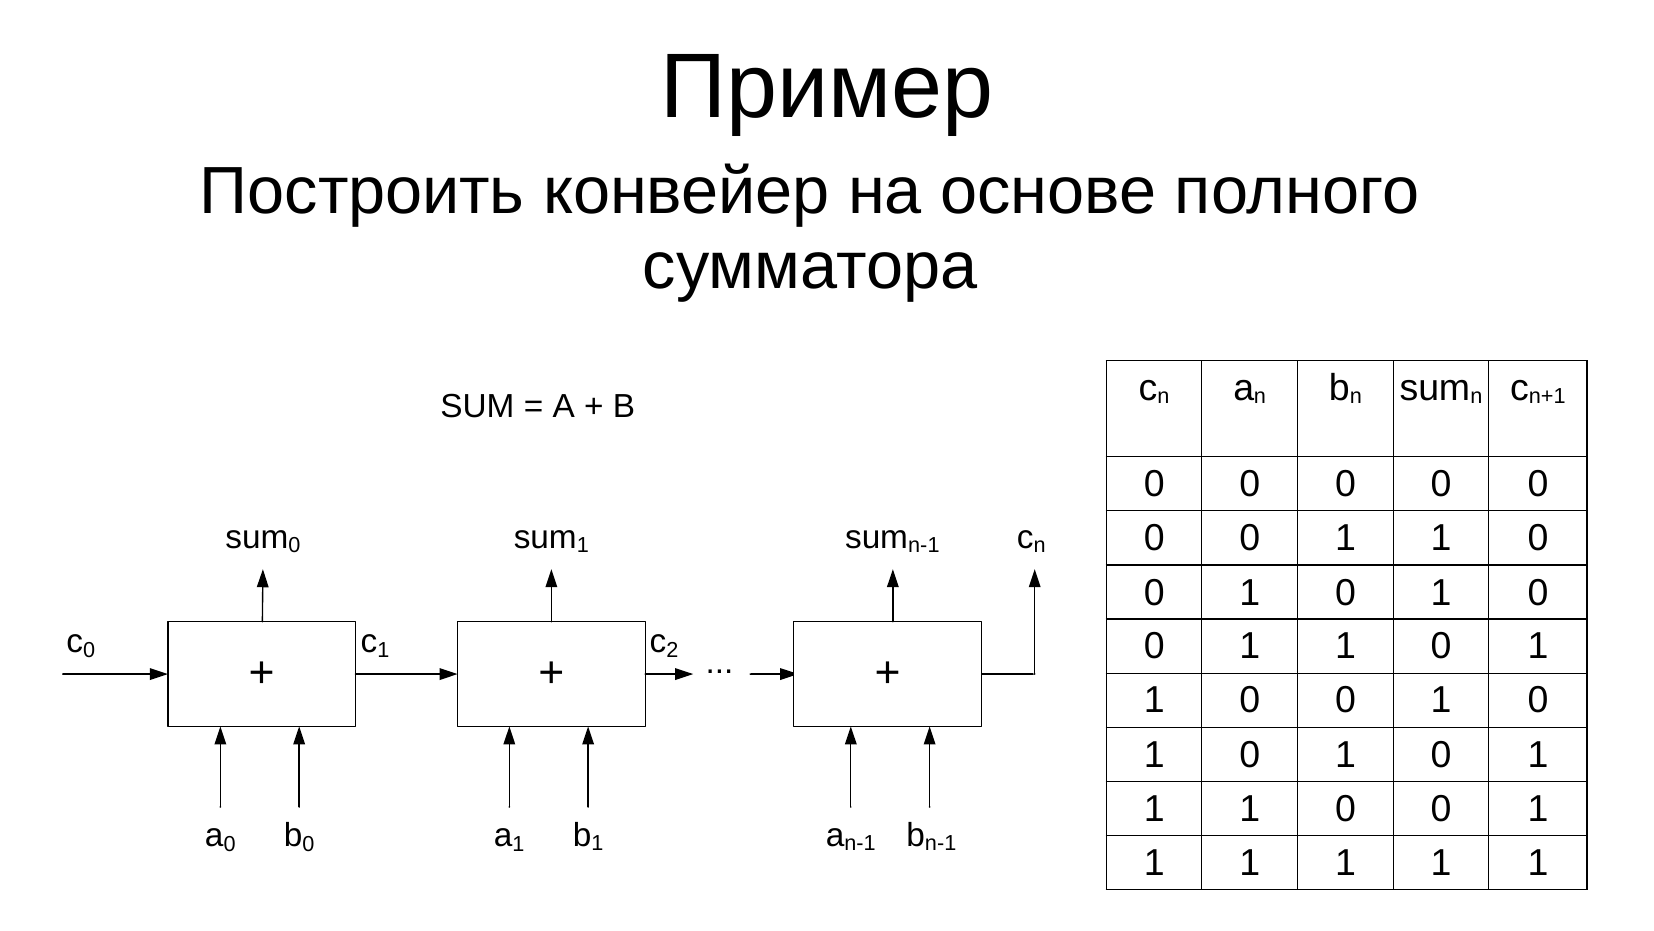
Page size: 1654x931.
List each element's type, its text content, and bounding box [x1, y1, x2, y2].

table_cell 0 [1394, 457, 1488, 510]
table_cell 0 [1298, 674, 1393, 727]
table_header cn+1 [1489, 361, 1586, 456]
table_cell 0 [1298, 782, 1393, 835]
table_cell 1 [1489, 782, 1586, 835]
table_cell 1 [1298, 728, 1393, 781]
table_cell 0 [1489, 566, 1586, 618]
table_cell 0 [1107, 511, 1201, 564]
table_cell 1 [1202, 566, 1297, 618]
table_cell 0 [1394, 728, 1488, 781]
table_cell 1 [1298, 511, 1393, 564]
table_cell 0 [1107, 566, 1201, 618]
table_cell 0 [1202, 728, 1297, 781]
table_cell 0 [1394, 620, 1488, 673]
table_header sumn [1394, 361, 1488, 456]
table_cell 0 [1202, 511, 1297, 564]
table_cell 1 [1489, 728, 1586, 781]
table_cell 0 [1489, 457, 1586, 510]
table_header bn [1298, 361, 1393, 456]
table_header cn [1107, 361, 1201, 456]
table_cell 0 [1107, 620, 1201, 673]
table_cell 1 [1298, 620, 1393, 673]
table_cell 0 [1107, 457, 1201, 510]
table_cell 1 [1107, 836, 1201, 889]
table_cell 1 [1202, 620, 1297, 673]
picture [60, 379, 1048, 860]
table_cell 0 [1202, 674, 1297, 727]
table_header an [1202, 361, 1297, 456]
table_cell 1 [1489, 620, 1586, 673]
table_cell 1 [1394, 566, 1488, 618]
table_cell 1 [1107, 674, 1201, 727]
table_cell 0 [1489, 674, 1586, 727]
table_cell 1 [1394, 836, 1488, 889]
table_cell 0 [1298, 457, 1393, 510]
table_cell 1 [1298, 836, 1393, 889]
table_cell 0 [1202, 457, 1297, 510]
table_cell 1 [1202, 782, 1297, 835]
table_cell 1 [1107, 782, 1201, 835]
table_cell 1 [1394, 674, 1488, 727]
table_cell 0 [1298, 566, 1393, 618]
table_cell 0 [1394, 782, 1488, 835]
table_cell 1 [1107, 728, 1201, 781]
table_cell 1 [1394, 511, 1488, 564]
table_cell 1 [1202, 836, 1297, 889]
table_cell 0 [1489, 511, 1586, 564]
list Построить конвейер на основе полного сумматора [45, 153, 1576, 334]
table_cell 1 [1489, 836, 1586, 889]
title Пример [82, 34, 1571, 138]
